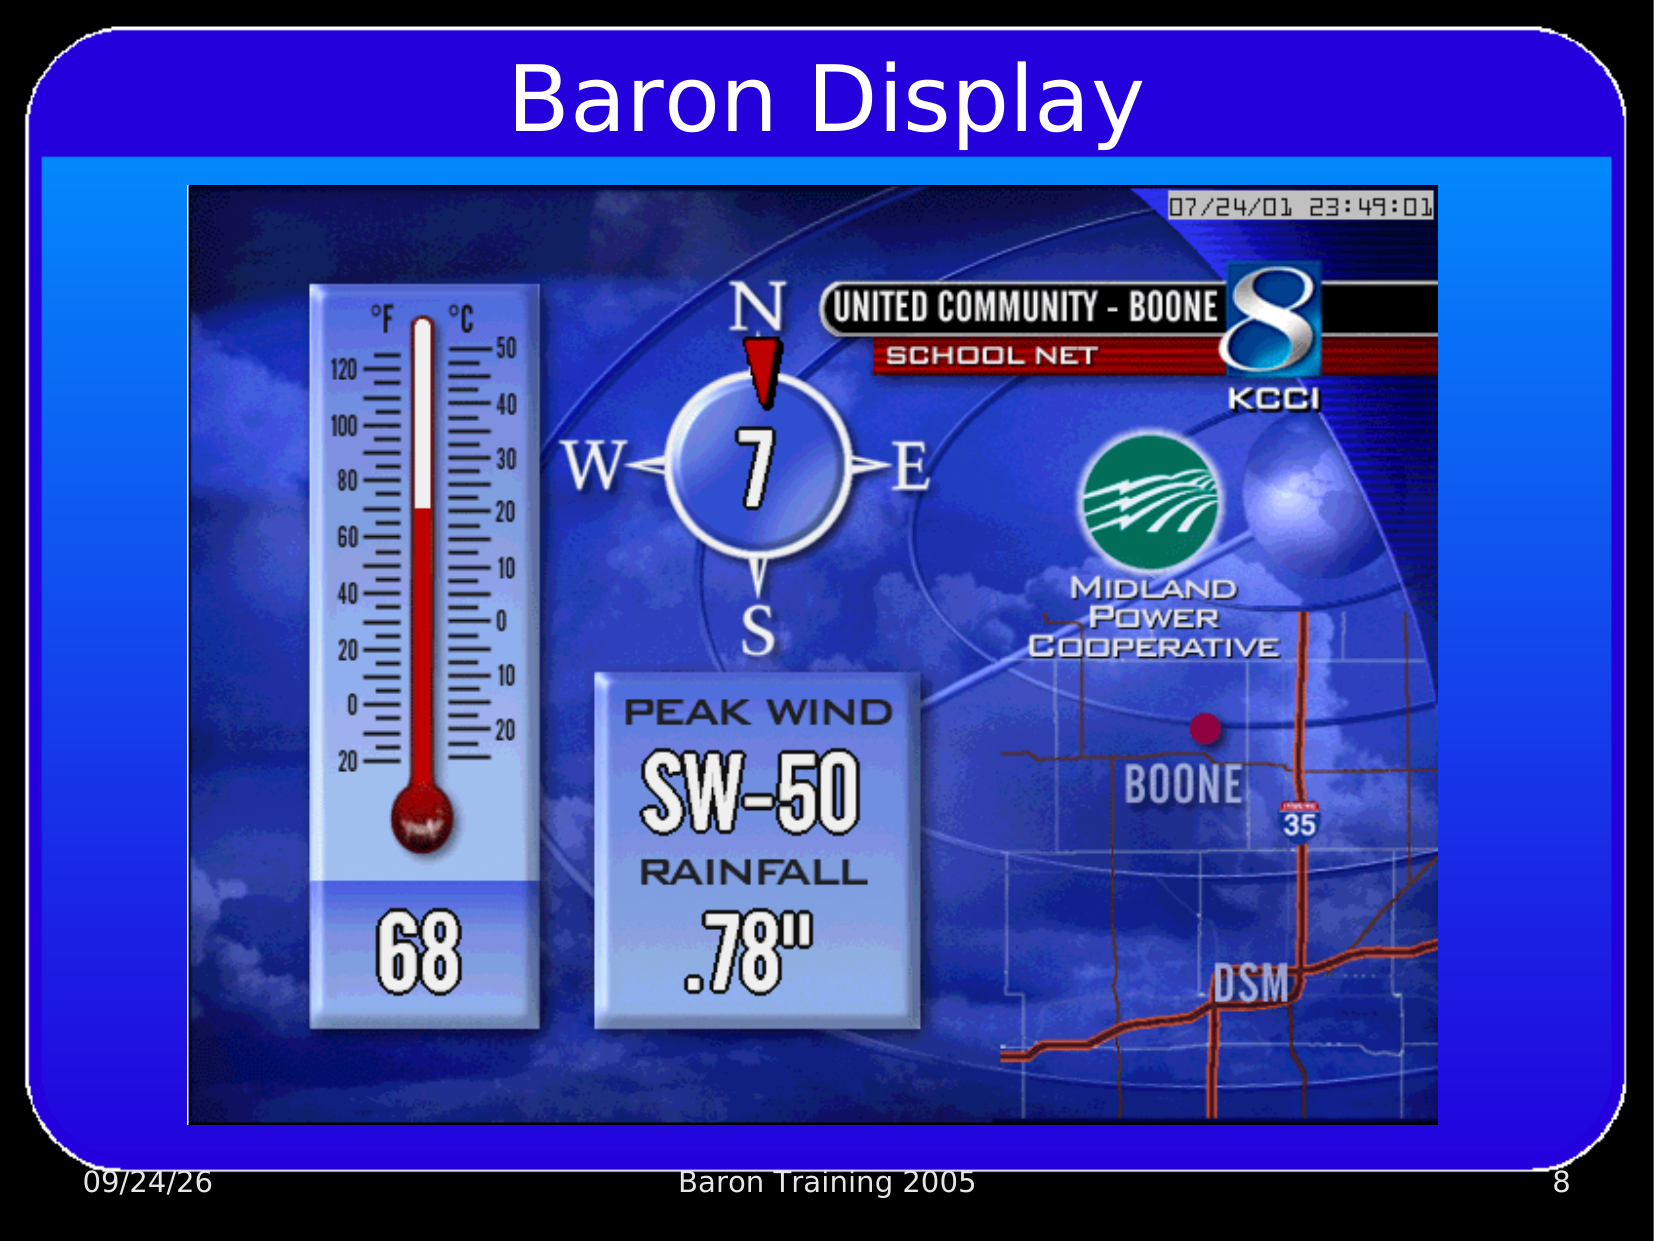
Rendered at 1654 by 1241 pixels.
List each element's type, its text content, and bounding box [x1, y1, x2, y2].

picture [0, 0, 1654, 1241]
title Baron Display [82, 46, 1571, 154]
